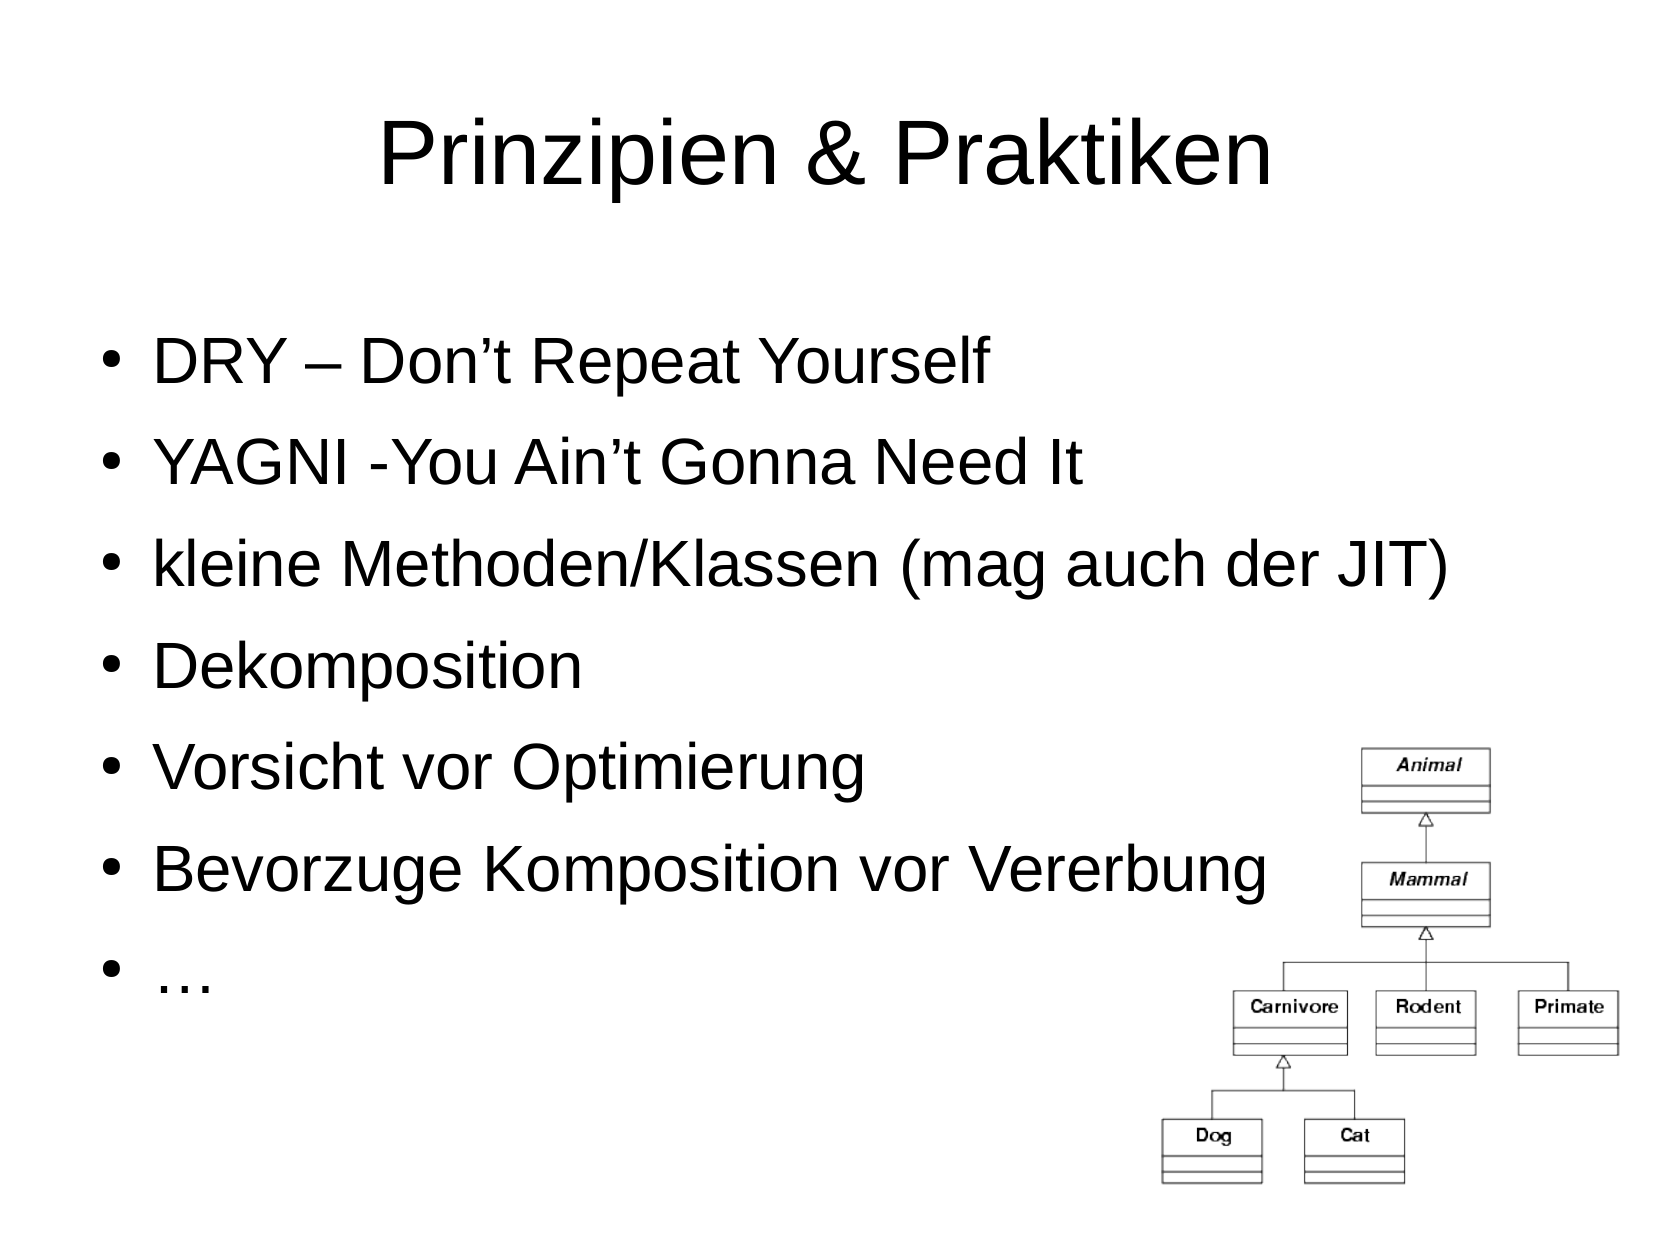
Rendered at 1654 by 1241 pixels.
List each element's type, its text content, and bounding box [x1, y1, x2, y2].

list DRY – Don’t Repeat Yourself YAGNI -You Ain’t Gonna Need It kleine Methoden/Klassen (mag auch der JIT) Dekomposition Vorsicht vor Optimierung Bevorzuge Komposition vor Vererbung … [82, 324, 1571, 1012]
title Prinzipien & Praktiken [82, 49, 1571, 257]
picture [1137, 723, 1647, 1212]
